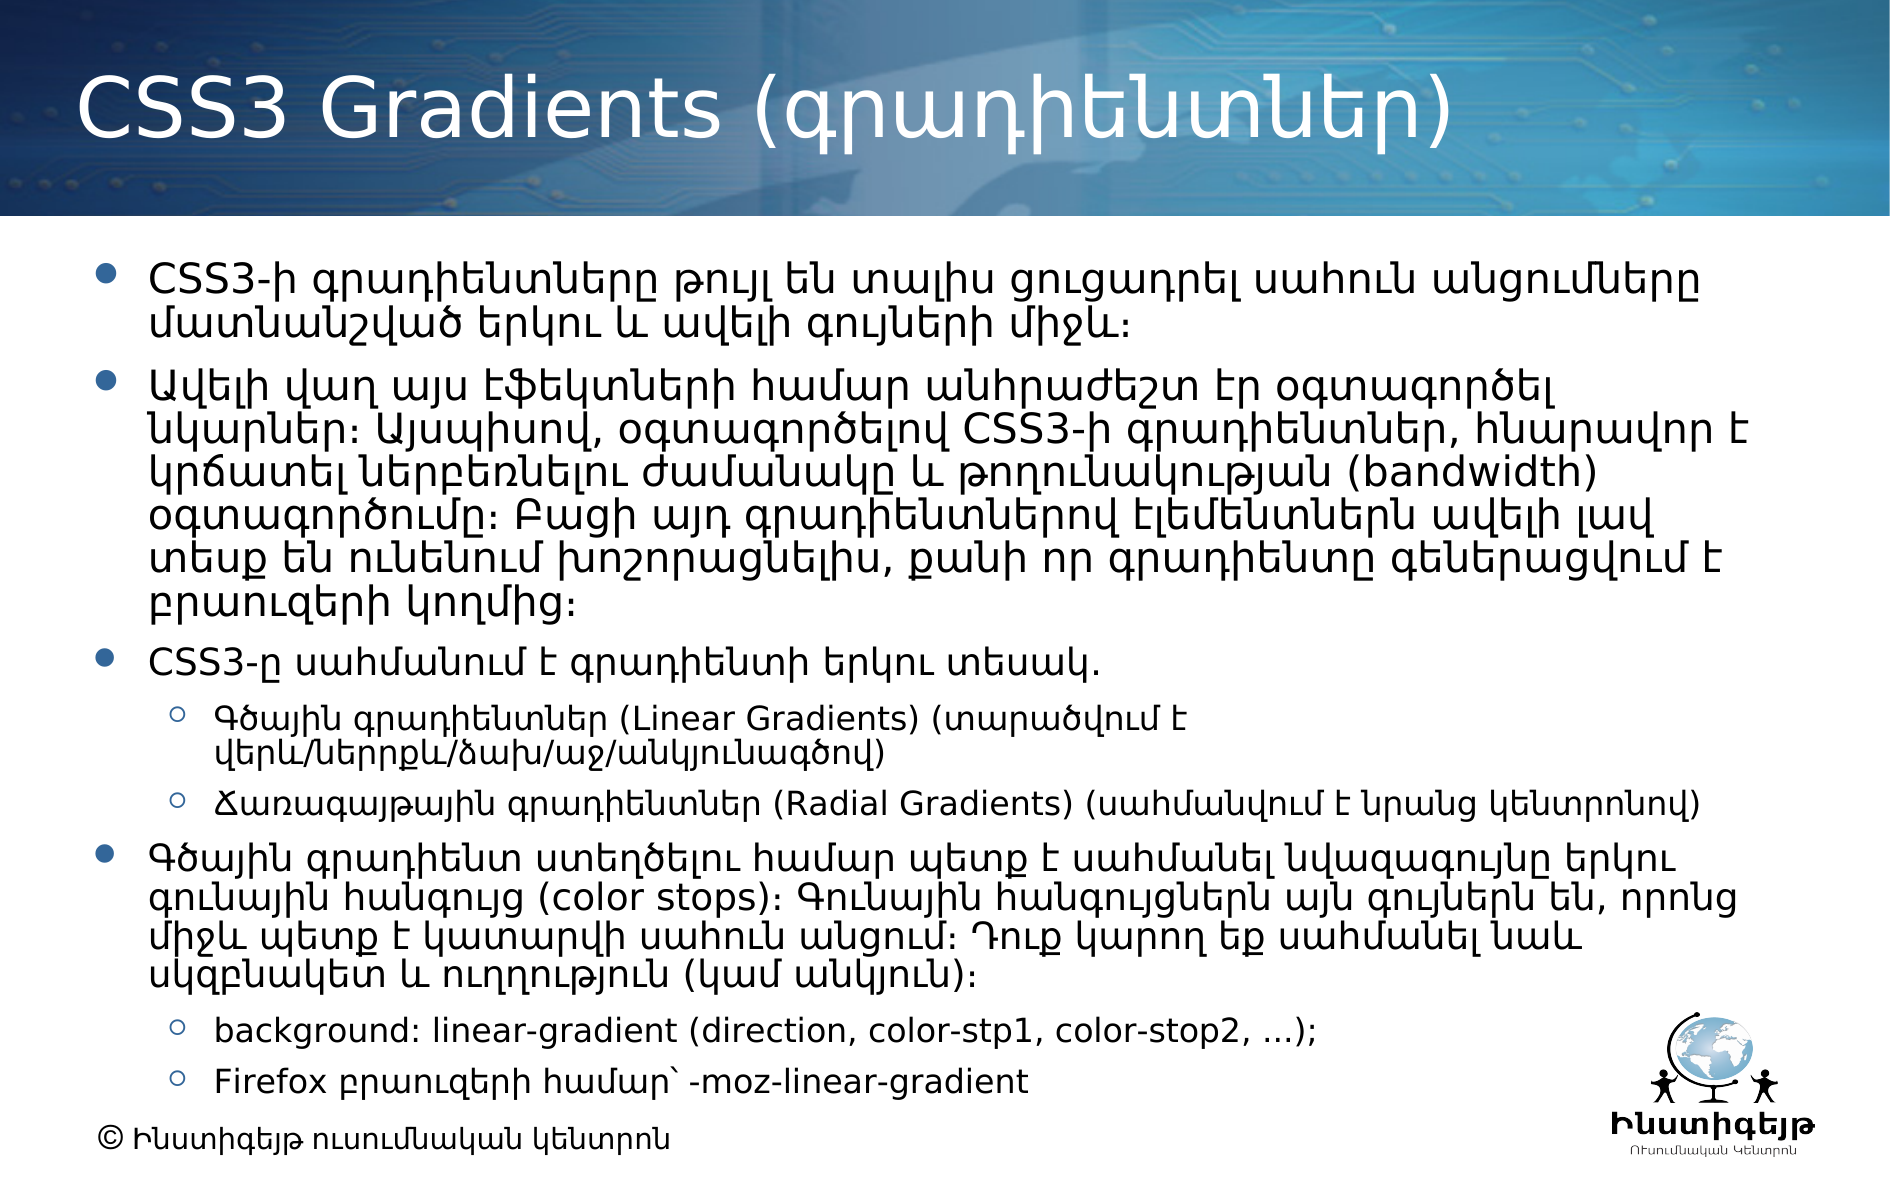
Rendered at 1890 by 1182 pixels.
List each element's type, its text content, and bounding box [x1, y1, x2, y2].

list CSS3-ի գրադիենտները թույլ են տալիս ցուցադրել սահուն անցումները մատնանշված երկու և ավելի գույների միջև։ Ավելի վաղ այս էֆեկտների համար անհրաժեշտ էր օգտագործել նկարներ։ Այսպիսով, օգտագործելով CSS3-ի գրադիենտներ, հնարավոր է կրճատել ներբեռնելու ժամանակը և թողունակության (bandwidth) օգտագործումը։ Բացի այդ գրադիենտներով էլեմենտներն ավելի լավ տեսք են ունենում խոշորացնելիս, քանի որ գրադիենտը գեներացվում է բրաուզերի կողմից։ CSS3-ը սահմանում է գրադիենտի երկու տեսակ․ Գծային գրադիենտներ (Linear Gradients) (տարածվում է վերև/ներրքև/ձախ/աջ/անկյունագծով) Ճառագայթային գրադիենտներ (Radial Gradients) (սահմանվում է նրանց կենտրոնով) Գծային գրադիենտ ստեղծելու համար պետք է սահմանել նվազագույնը երկու գունային հանգույց (color stops)։ Գունային հանգույցներն այն գույներն են, որոնց միջև պետք է կատարվի սահուն անցում։ Դուք կարող եք սահմանել նաև սկզբնակետ և ուղղություն (կամ անկյուն)։ background: linear-gradient (direction, color-stp1, color-stop2, ...); Firefox բրաուզերի համար՝ -moz-linear-gradient [93, 259, 1781, 287]
picture [1612, 1012, 1815, 1157]
picture [0, 0, 1890, 216]
